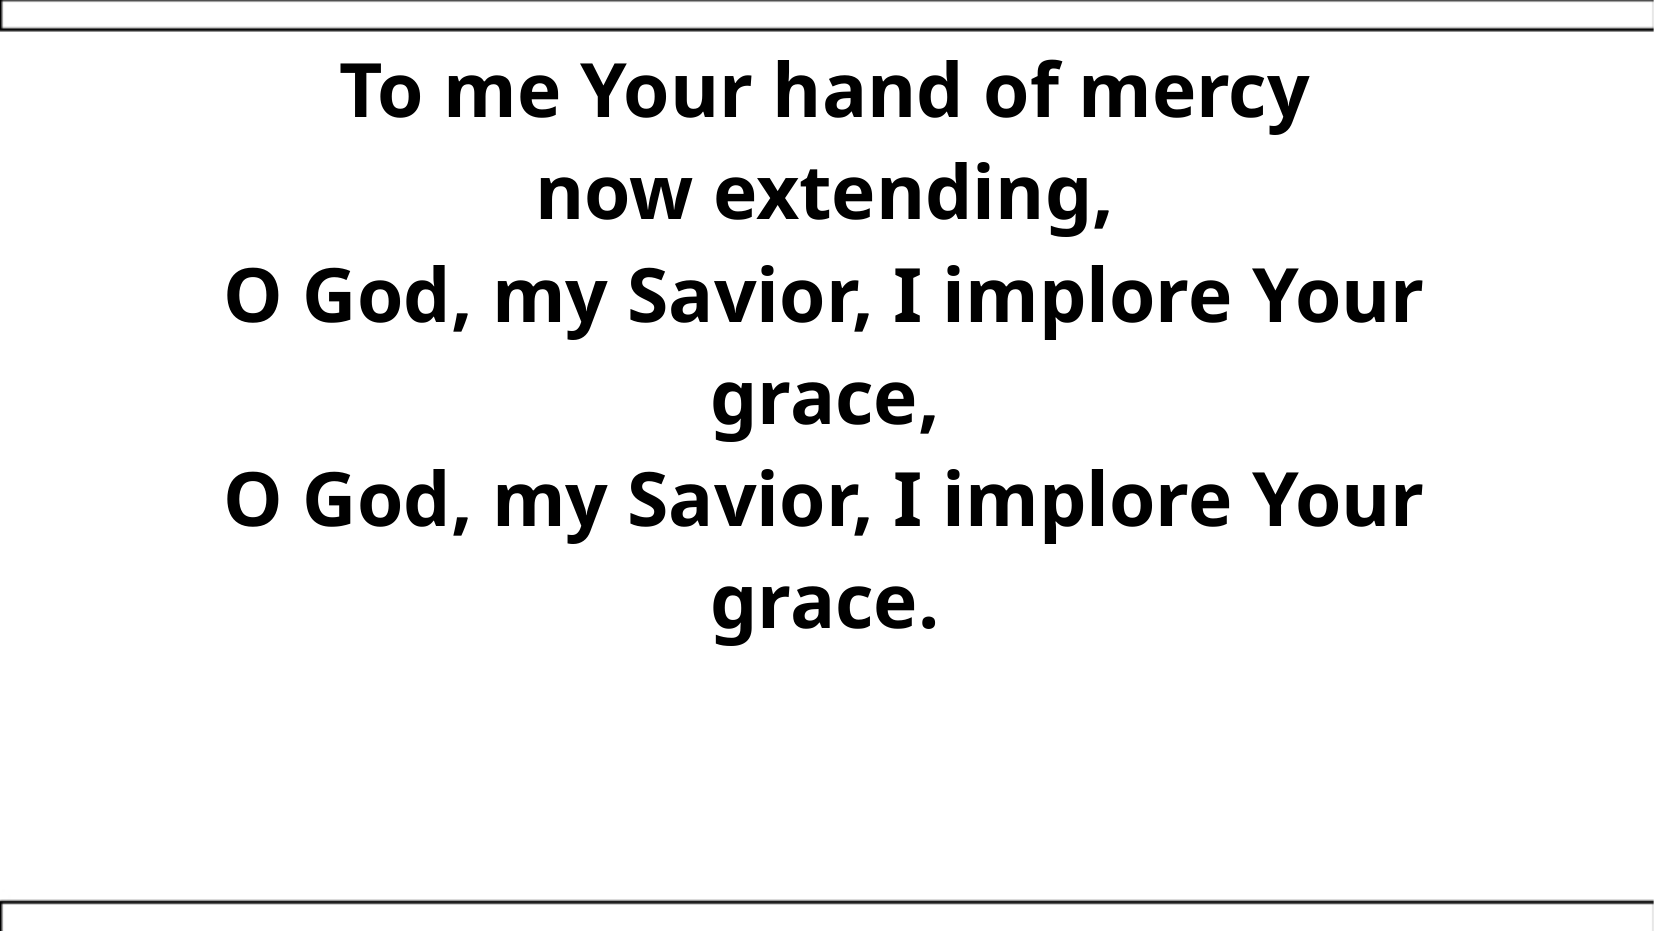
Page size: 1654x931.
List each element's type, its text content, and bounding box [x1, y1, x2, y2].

picture [0, 0, 1654, 931]
text_box To me Your hand of mercy now extending, O God, my Savior, I implore Your grace, O God, my Savior, I implore Your grace. [105, 30, 1546, 445]
